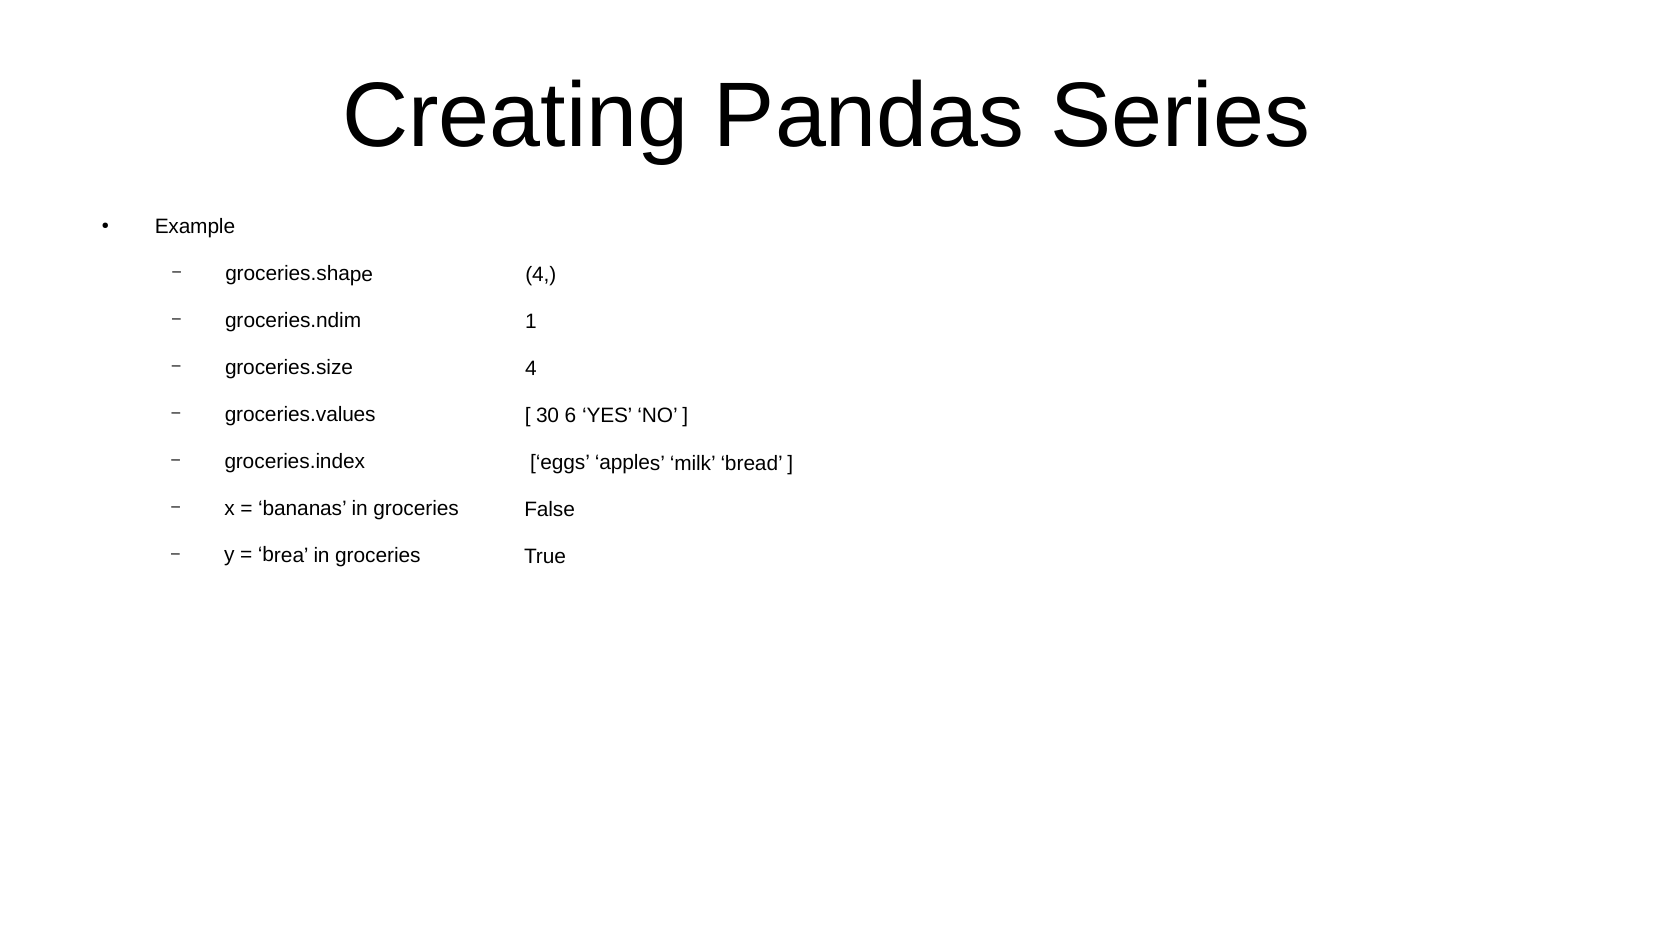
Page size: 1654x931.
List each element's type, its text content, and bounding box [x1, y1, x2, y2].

list Example groceries.shape (4,) groceries.ndim 1 groceries.size 4 groceries.values [ 30 6 ‘YES’ ‘NO’ ] groceries.index [‘eggs’ ‘apples’ ‘milk’ ‘bread’ ] x = ‘bananas’ in groceries False y = ‘brea’ in groceries True [80, 214, 1639, 931]
title Creating Pandas Series [82, 37, 1571, 193]
